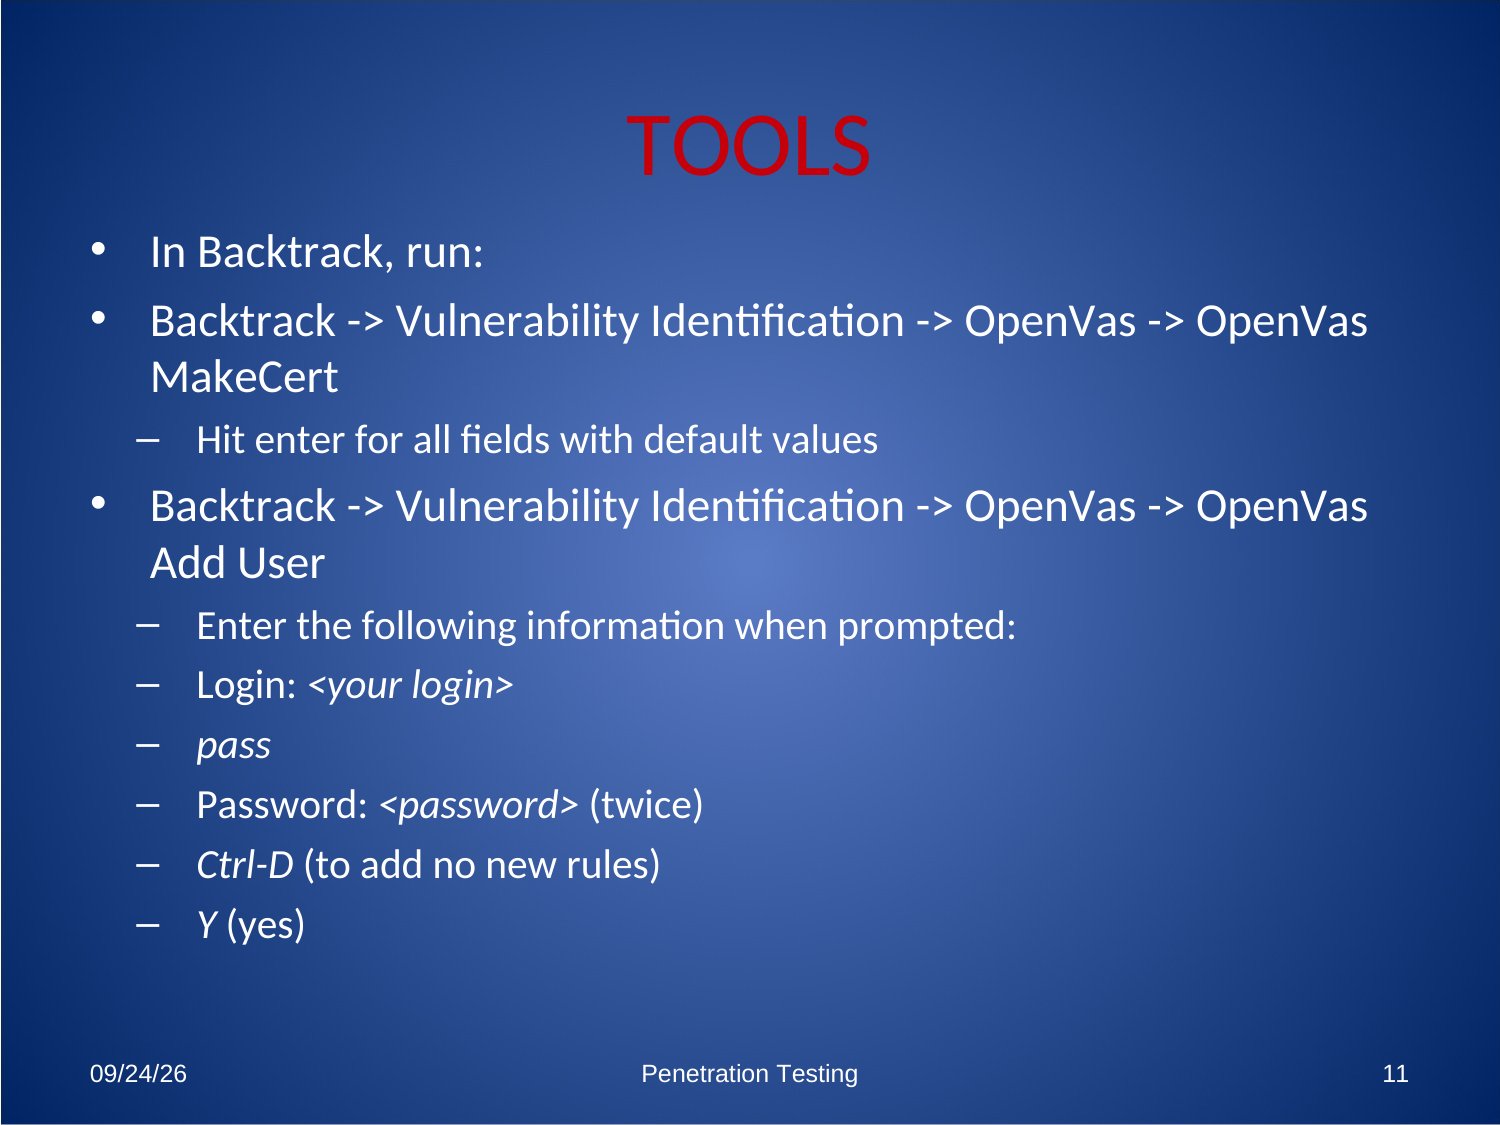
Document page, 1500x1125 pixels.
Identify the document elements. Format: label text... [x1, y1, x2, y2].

picture [0, 0, 1500, 1125]
list In Backtrack, run: Backtrack -> Vulnerability Identification -> OpenVas -> OpenVas MakeCert Hit enter for all fields with default values Backtrack -> Vulnerability Identification -> OpenVas -> OpenVas Add User Enter the following information when prompted: Login: <your login> pass Password: <password> (twice) Ctrl-D (to add no new rules) Y (yes) [75, 212, 1426, 955]
text_box 03/17/11 [74, 1042, 426, 1103]
text_box <number> [1074, 1042, 1426, 1103]
text_box Penetration Testing [512, 1042, 988, 1103]
title TOOLS [75, 45, 1426, 212]
